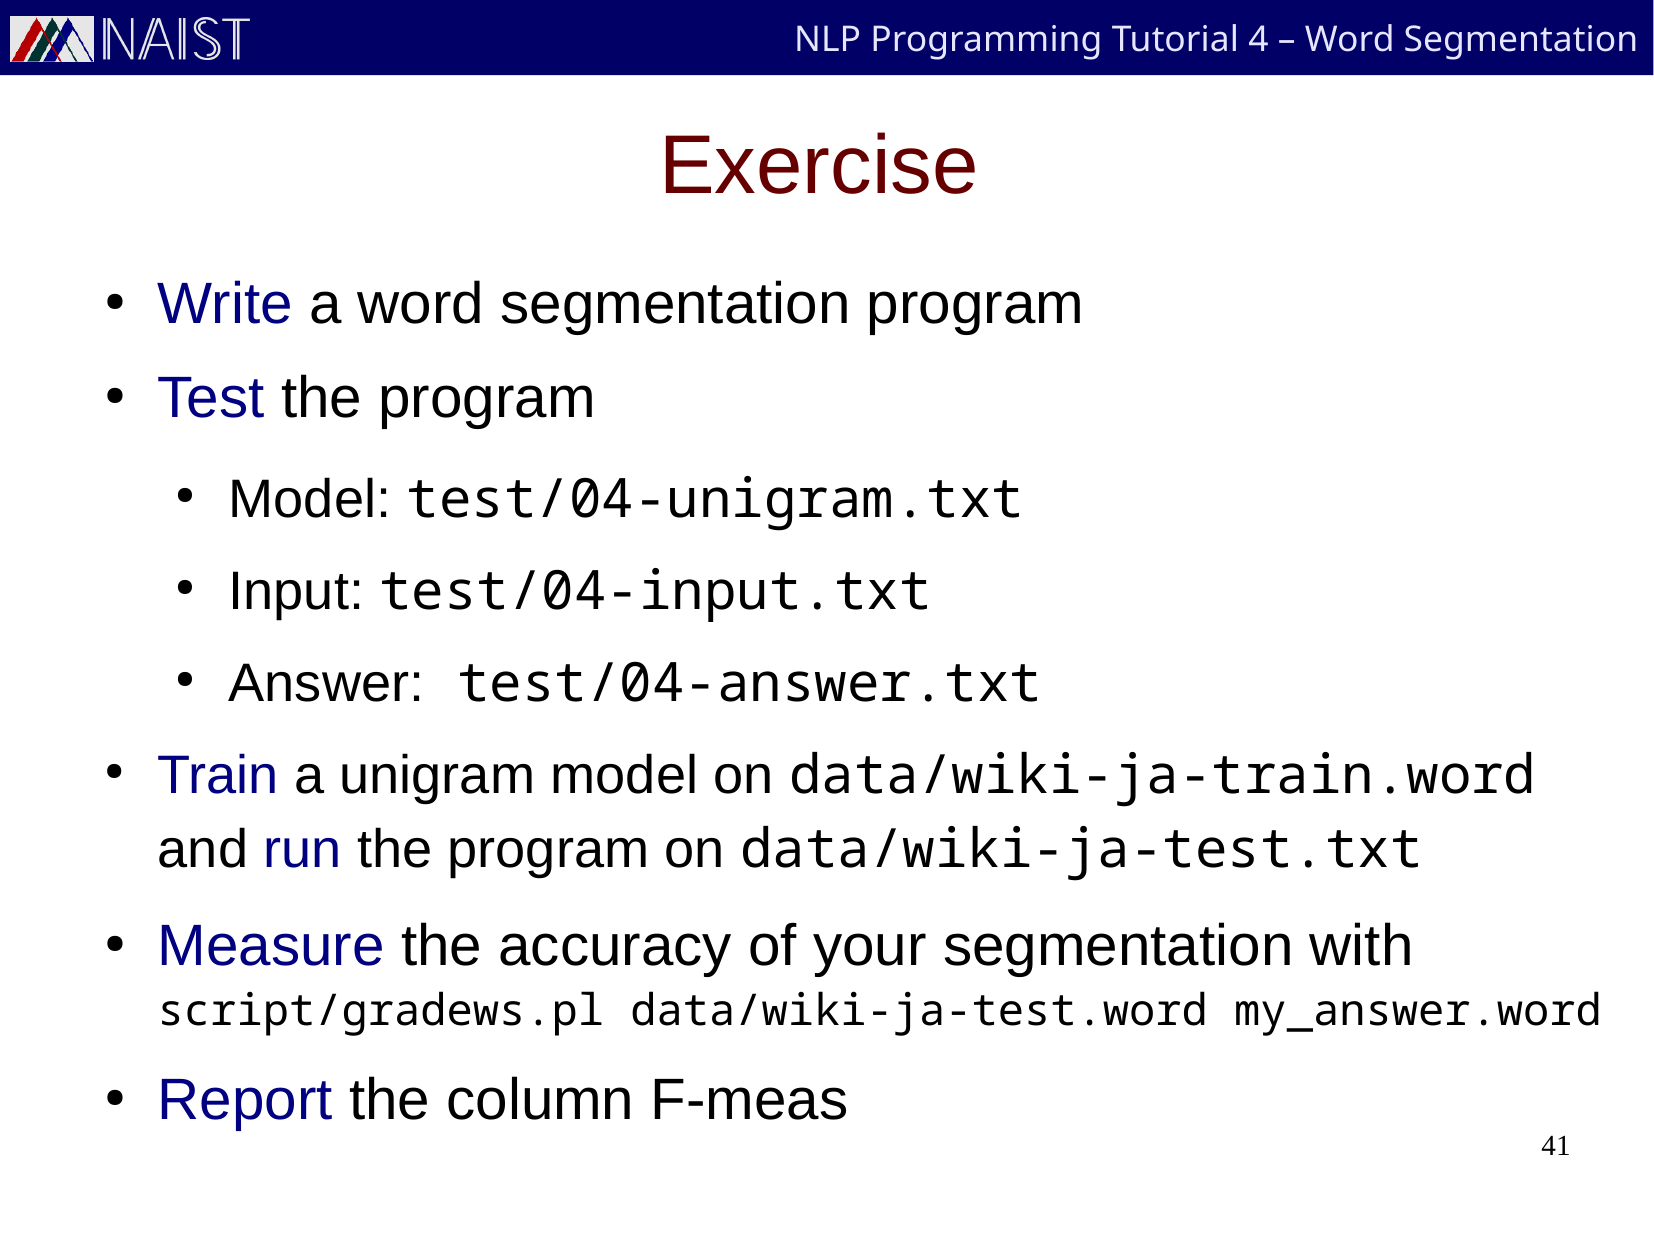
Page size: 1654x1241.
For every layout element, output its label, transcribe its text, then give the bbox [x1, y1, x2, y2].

picture [102, 17, 251, 60]
picture [10, 16, 94, 62]
list Write a word segmentation program Test the program Model: test/04-unigram.txt Input: test/04-input.txt Answer: test/04-answer.txt Train a unigram model on data/wiki-ja-train.word and run the program on data/wiki-ja-test.txt Measure the accuracy of your segmentation with script/gradews.pl data/wiki-ja-test.word my_answer.word Report the column F-meas [86, 270, 1613, 1089]
title Exercise [75, 69, 1564, 261]
